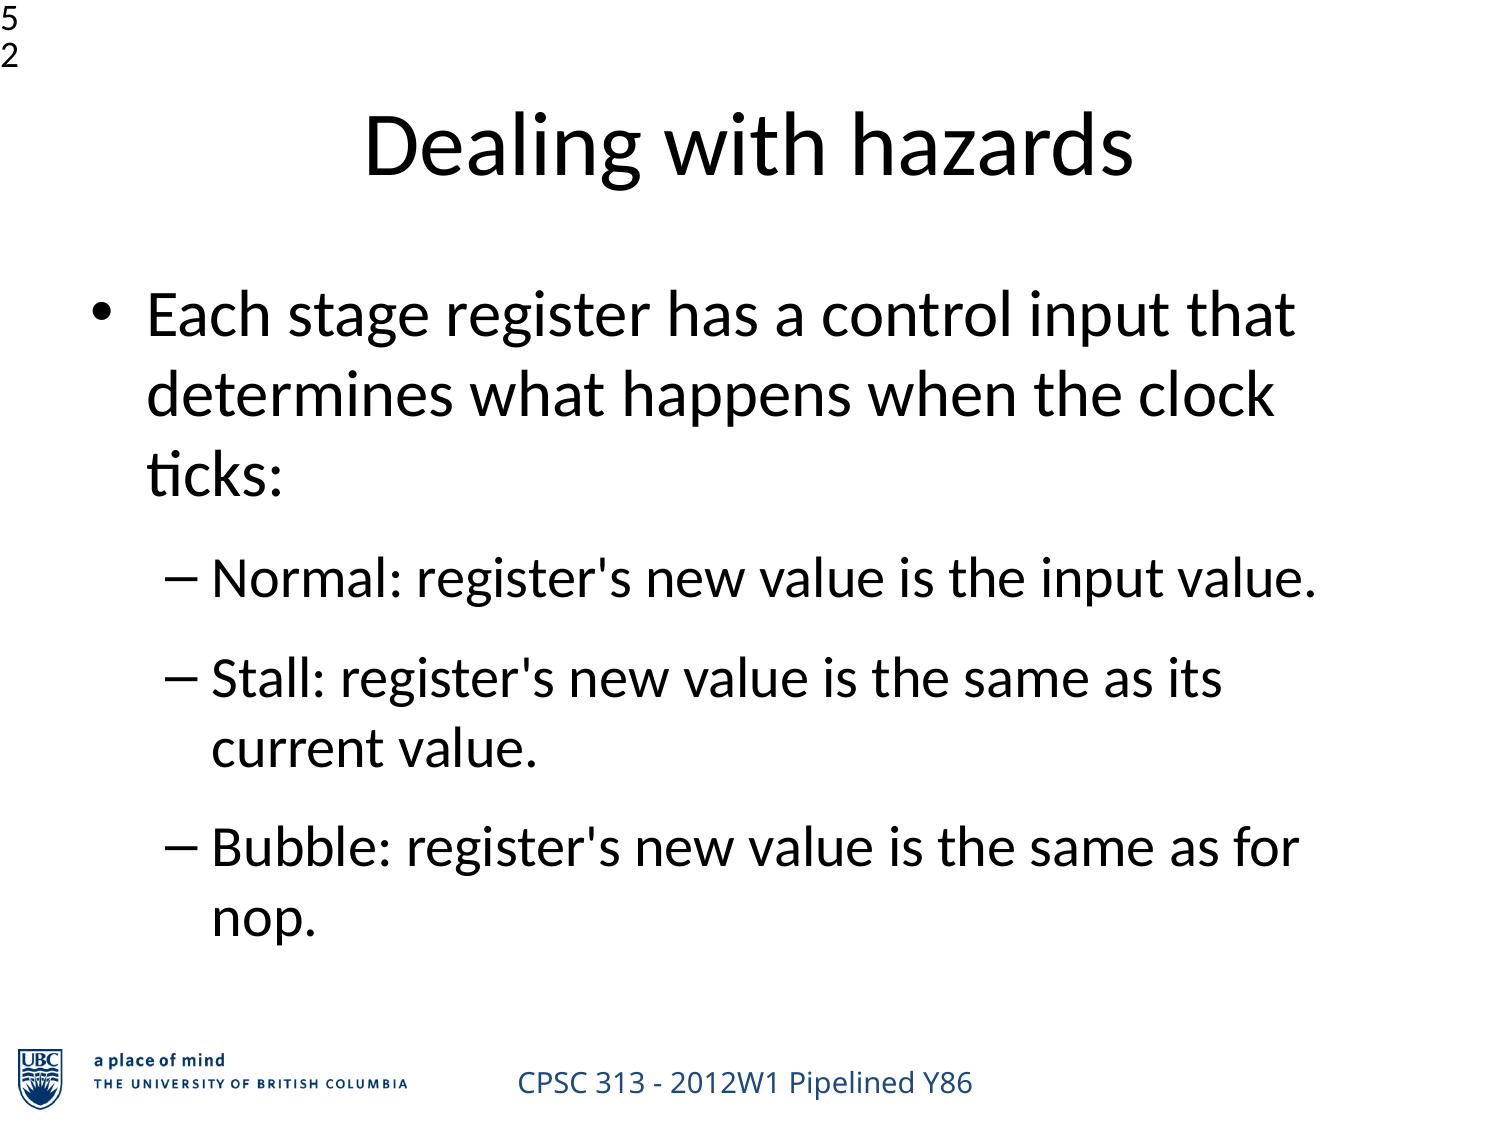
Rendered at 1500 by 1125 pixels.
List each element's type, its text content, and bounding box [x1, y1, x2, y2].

title Dealing with hazards [75, 45, 1425, 233]
picture [18, 1049, 407, 1110]
list Each stage register has a control input that determines what happens when the clock ticks: Normal: register's new value is the input value. Stall: register's new value is the same as its current value. Bubble: register's new value is the same as for nop. [75, 262, 1425, 1005]
